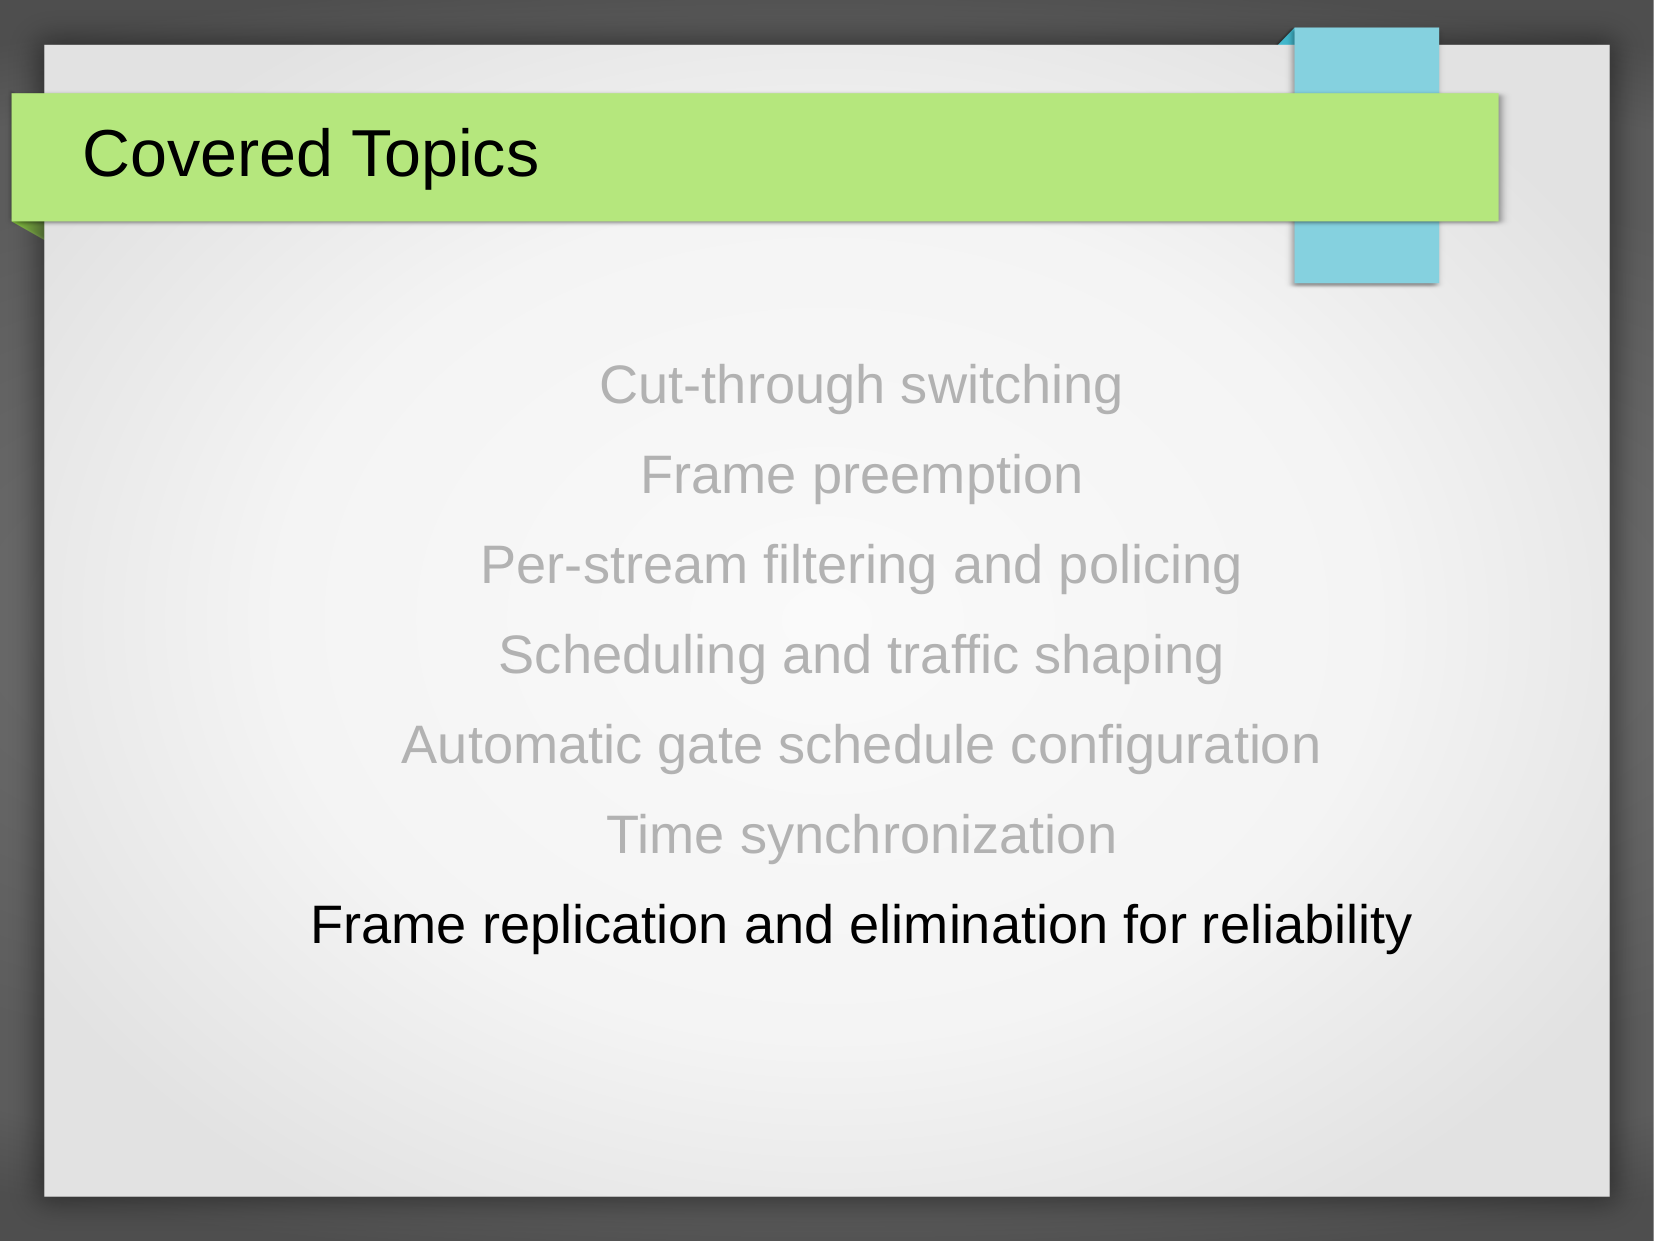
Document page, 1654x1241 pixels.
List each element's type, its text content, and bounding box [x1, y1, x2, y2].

title Covered Topics [82, 94, 1264, 213]
list Cut-through switching Frame preemption Per-stream filtering and policing Scheduling and traffic shaping Automatic gate schedule configuration Time synchronization Frame replication and elimination for reliability [82, 295, 1571, 1015]
picture [0, 0, 1654, 1241]
